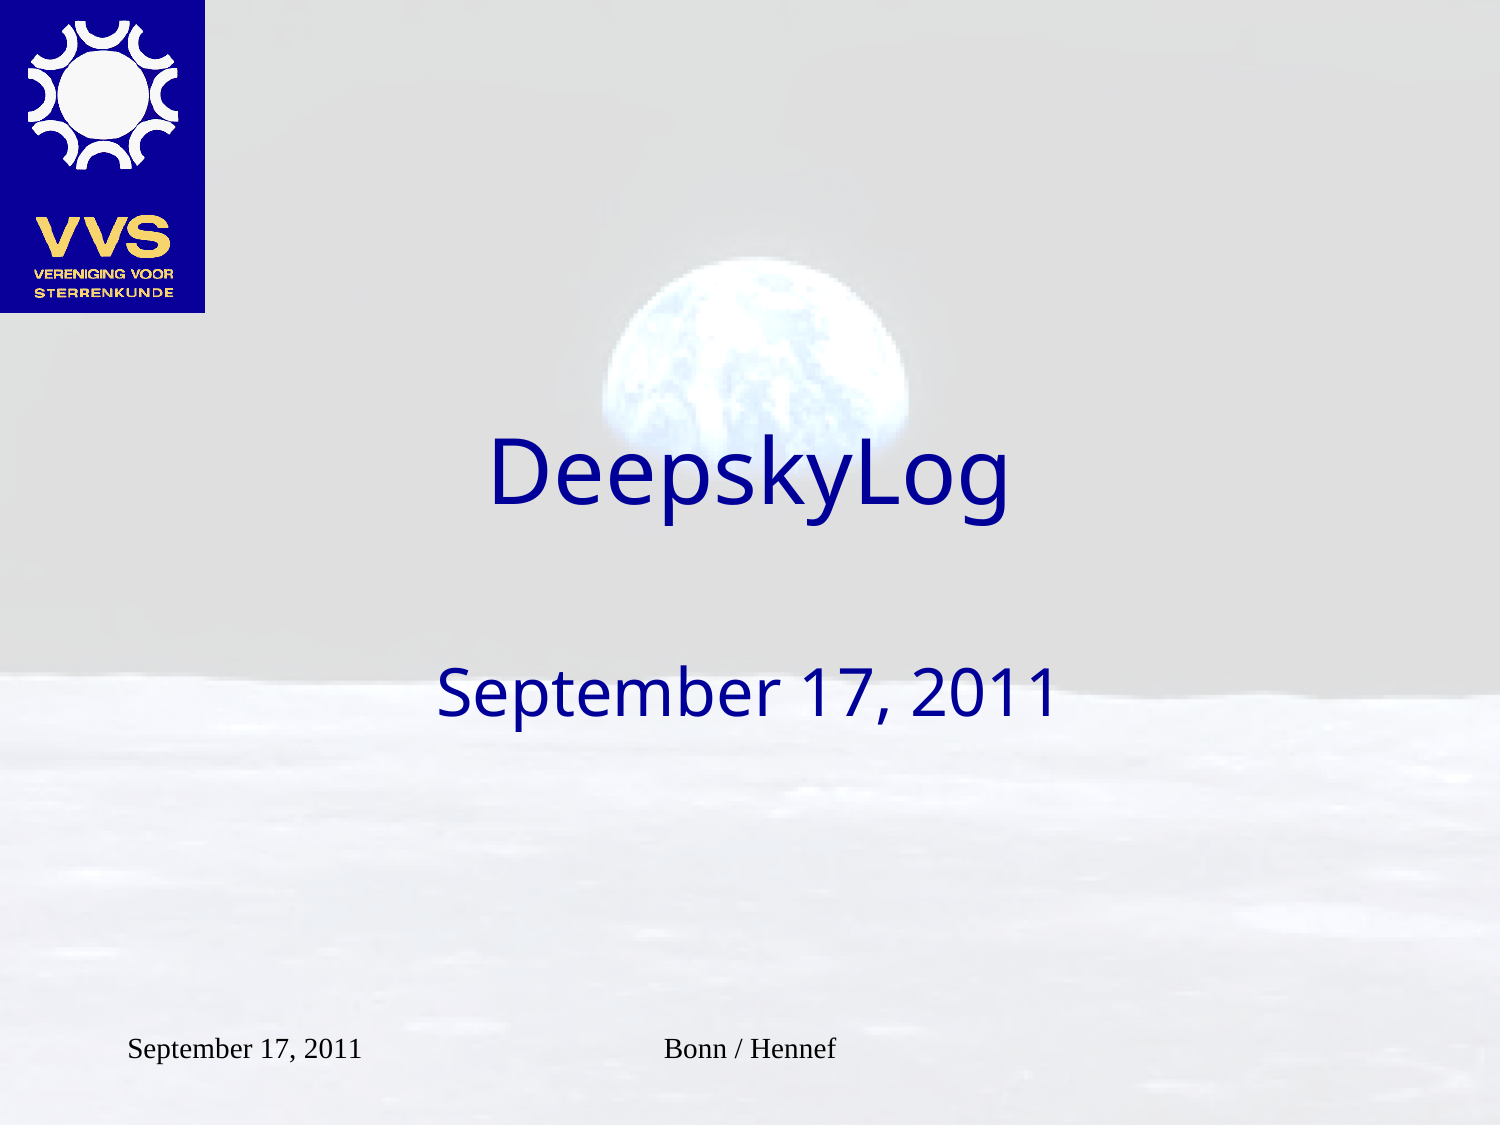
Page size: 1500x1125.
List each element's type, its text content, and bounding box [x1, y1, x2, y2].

picture [0, 0, 205, 313]
subtitle September 17, 2011 [225, 637, 1276, 926]
title DeepskyLog [112, 374, 1388, 563]
